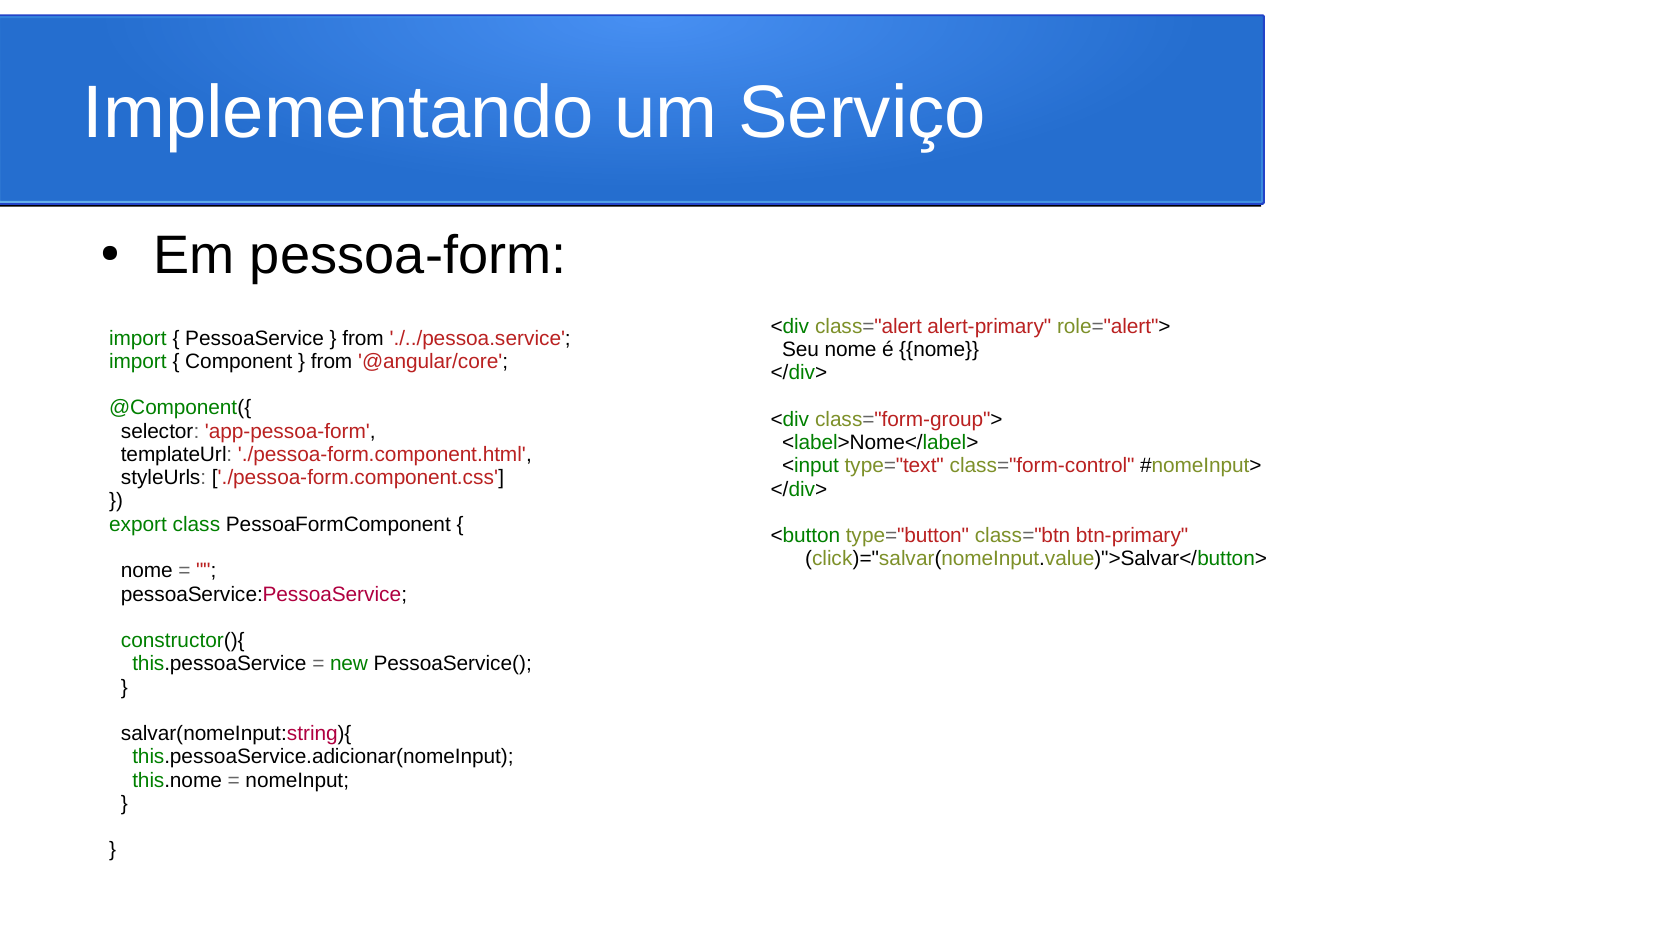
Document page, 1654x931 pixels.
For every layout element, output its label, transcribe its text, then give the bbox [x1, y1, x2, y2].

text_box <div class="alert alert-primary" role="alert"> Seu nome é {{nome}} </div> <div class="form-group"> <label>Nome</label> <input type="text" class="form-control" #nomeInput> </div> <button type="button" class="btn btn-primary" (click)="salvar(nomeInput.value)">Salvar</button> [755, 307, 1465, 578]
text_box import { PessoaService } from './../pessoa.service'; import { Component } from '@angular/core'; @Component({ selector: 'app-pessoa-form', templateUrl: './pessoa-form.component.html', styleUrls: ['./pessoa-form.component.css'] }) export class PessoaFormComponent { nome = ""; pessoaService:PessoaService; constructor(){ this.pessoaService = new PessoaService(); } salvar(nomeInput:string){ this.pessoaService.adicionar(nomeInput); this.nome = nomeInput; } } [94, 318, 615, 893]
list Em pessoa-form: [82, 224, 1571, 764]
title Implementando um Serviço [82, 35, 1235, 189]
